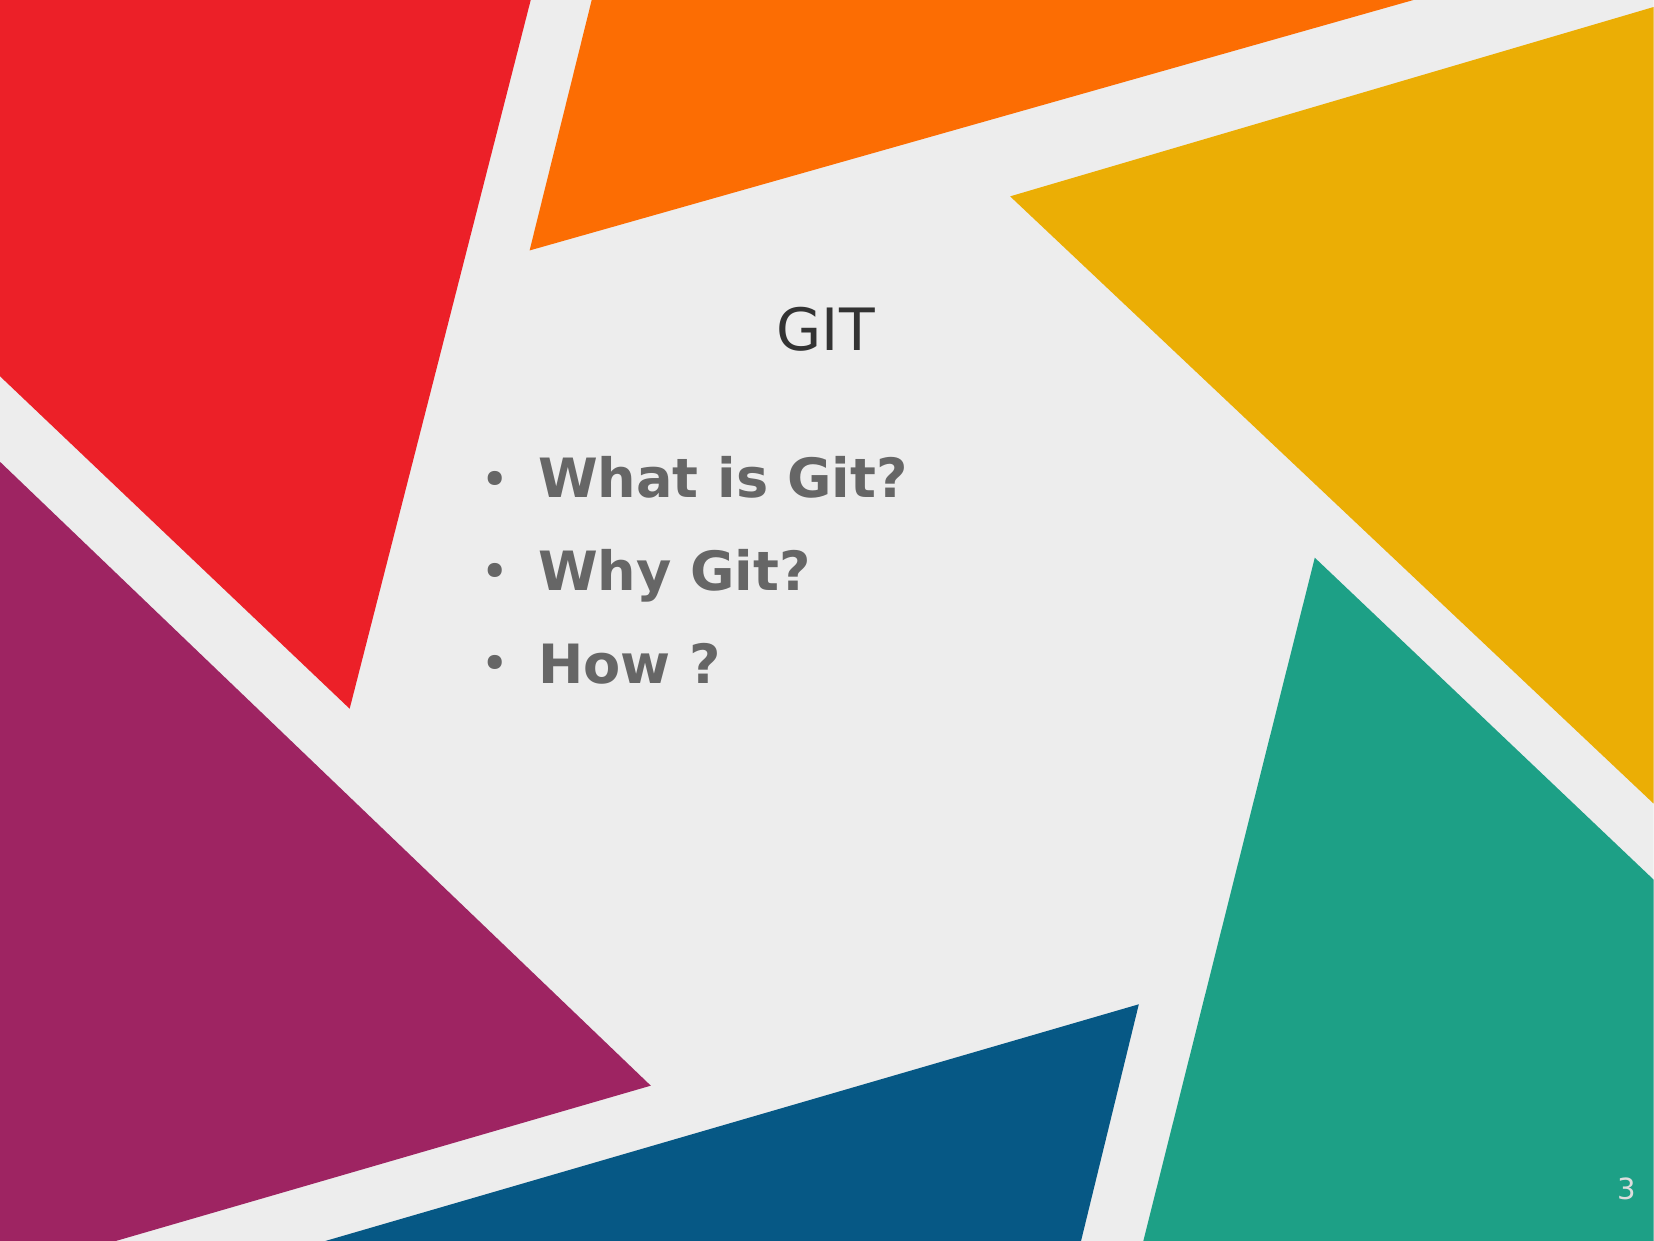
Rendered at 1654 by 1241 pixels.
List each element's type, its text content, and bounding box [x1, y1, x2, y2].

title GIT [467, 226, 1185, 434]
list What is Git? Why Git? How ? [467, 447, 1191, 1005]
